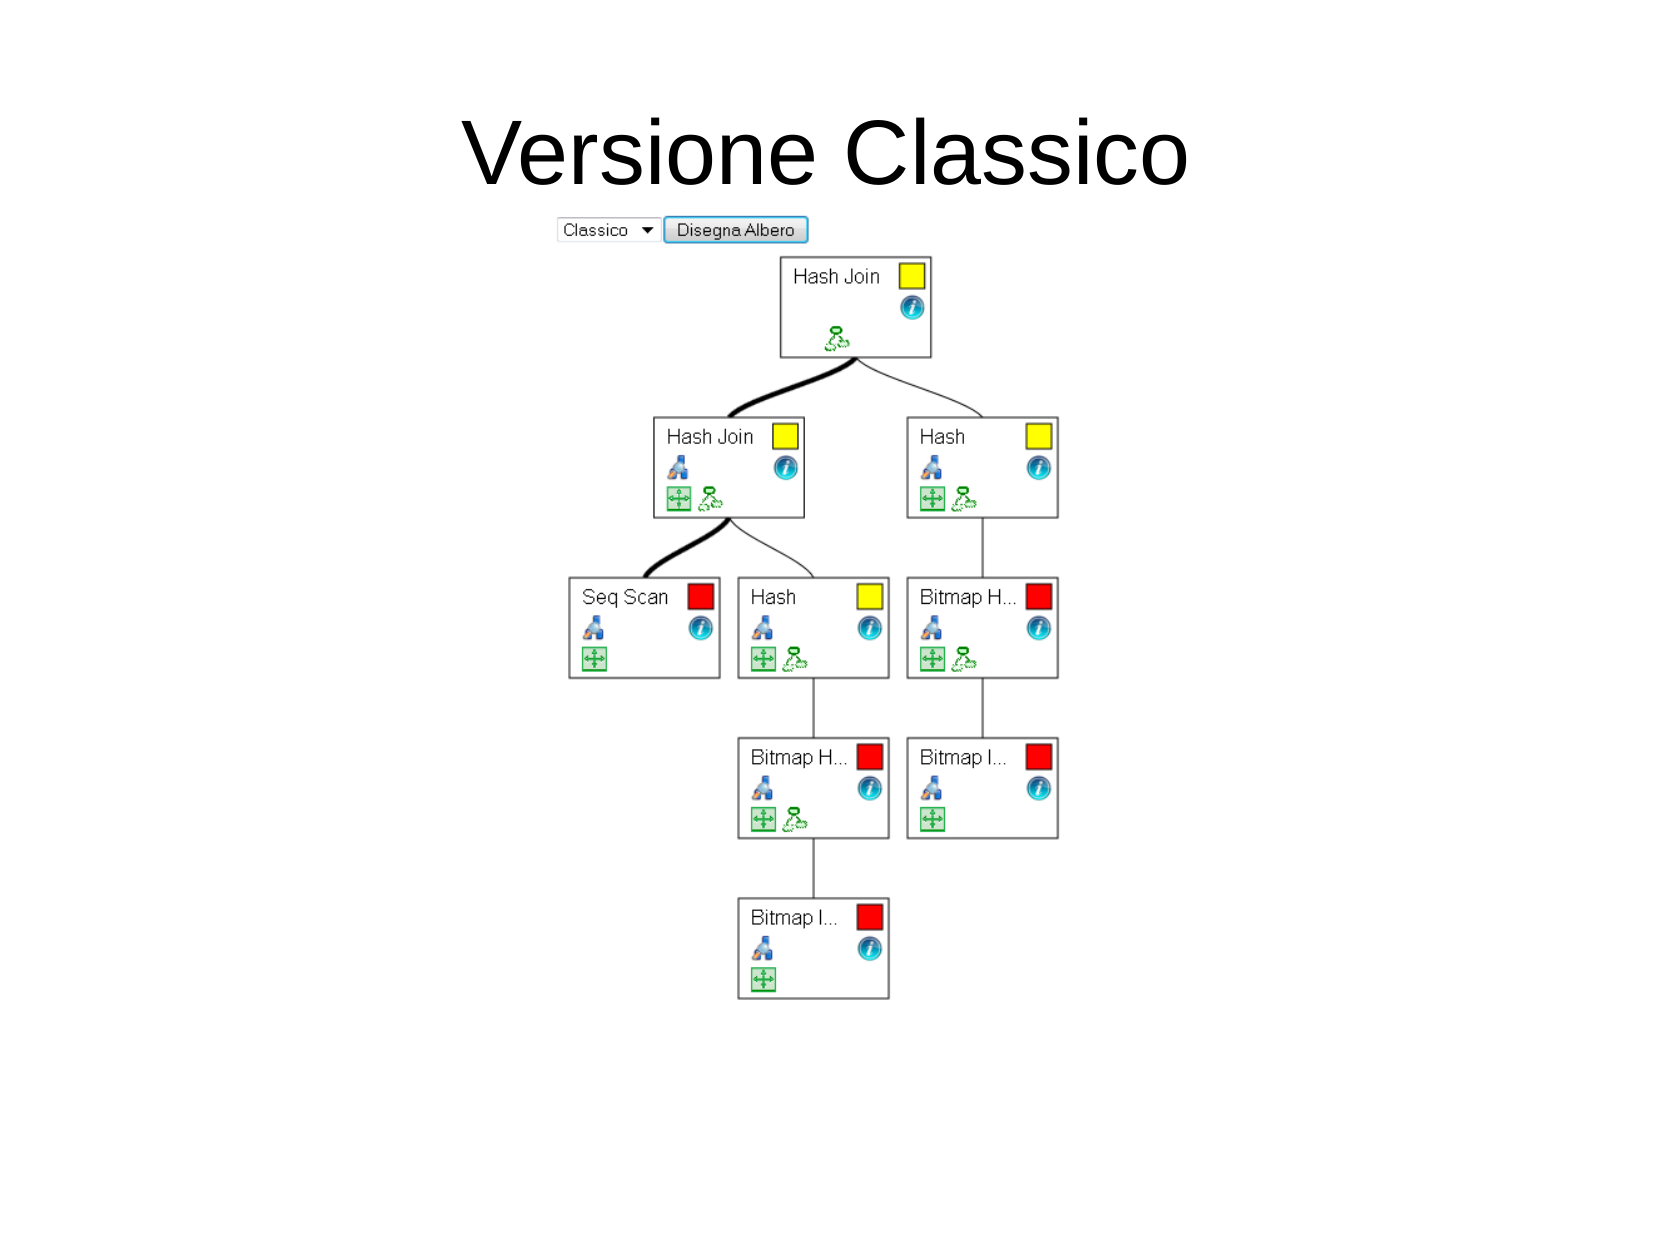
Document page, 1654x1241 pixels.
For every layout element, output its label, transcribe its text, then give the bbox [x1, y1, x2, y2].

title Versione Classico [82, 56, 1571, 250]
picture [547, 206, 1093, 1065]
